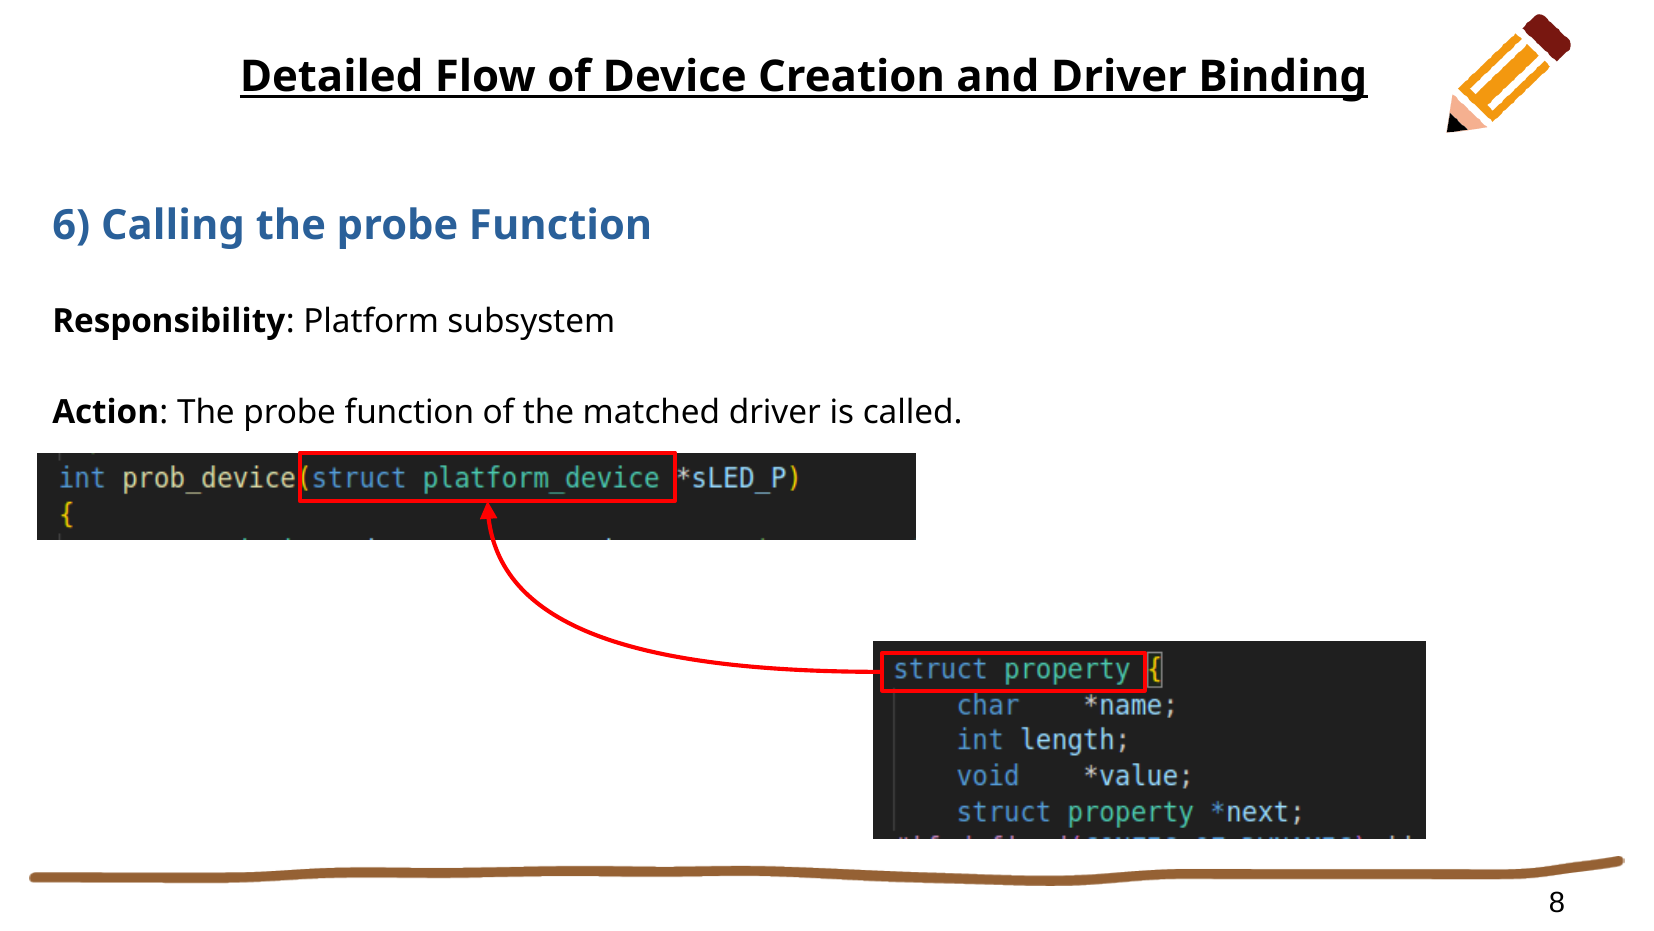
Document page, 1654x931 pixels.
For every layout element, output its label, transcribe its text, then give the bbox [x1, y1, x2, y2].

picture [873, 641, 1426, 839]
text_box [300, 452, 676, 502]
text_box Detailed Flow of Device Creation and Driver Binding [225, 37, 1388, 187]
picture [1446, 14, 1571, 133]
picture [489, 453, 916, 540]
picture [37, 453, 490, 540]
picture [29, 856, 1625, 886]
text_box [882, 653, 1145, 691]
text_box 6) Calling the probe Function Responsibility: Platform subsystem Action: The probe function of the matched driver is called. [37, 187, 1499, 462]
